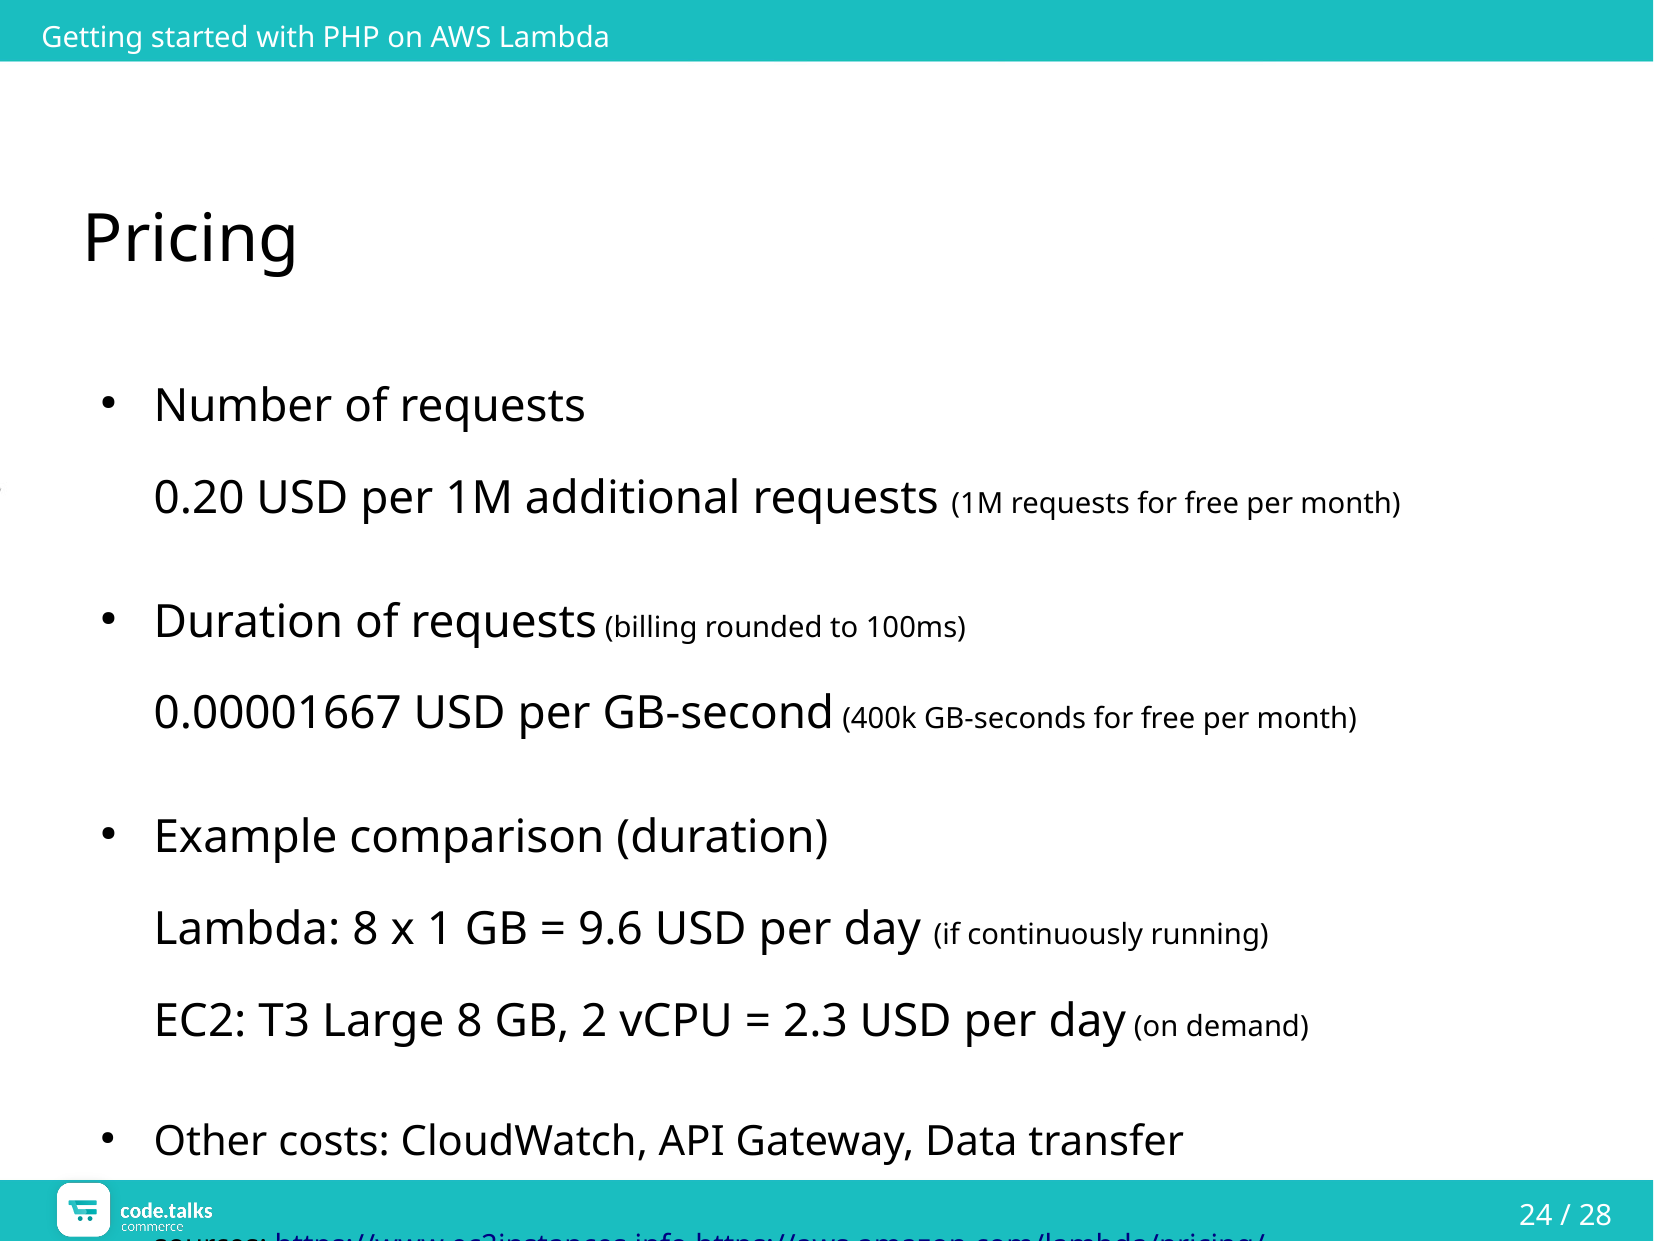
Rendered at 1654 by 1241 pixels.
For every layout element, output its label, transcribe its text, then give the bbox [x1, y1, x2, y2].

picture [666, 1233, 697, 1241]
picture [1100, 1233, 1126, 1241]
picture [700, 1233, 1046, 1241]
list Number of requests 0.20 USD per 1M additional requests (1M requests for free per month) Duration of requests (billing rounded to 100ms) 0.00001667 USD per GB-second (400k GB-seconds for free per month) Example comparison (duration) Lambda: 8 x 1 GB = 9.6 USD per day (if continuously running) EC2: T3 Large 8 GB, 2 vCPU = 2.3 USD per day (on demand) Other costs: CloudWatch, API Gateway, Data transfer sources: https://www.ec2instances.info https://aws.amazon.com/lambda/pricing/ [82, 372, 1571, 1233]
picture [0, 0, 1654, 1241]
picture [279, 1233, 665, 1241]
picture [1049, 1233, 1097, 1241]
title Pricing [82, 139, 1571, 332]
